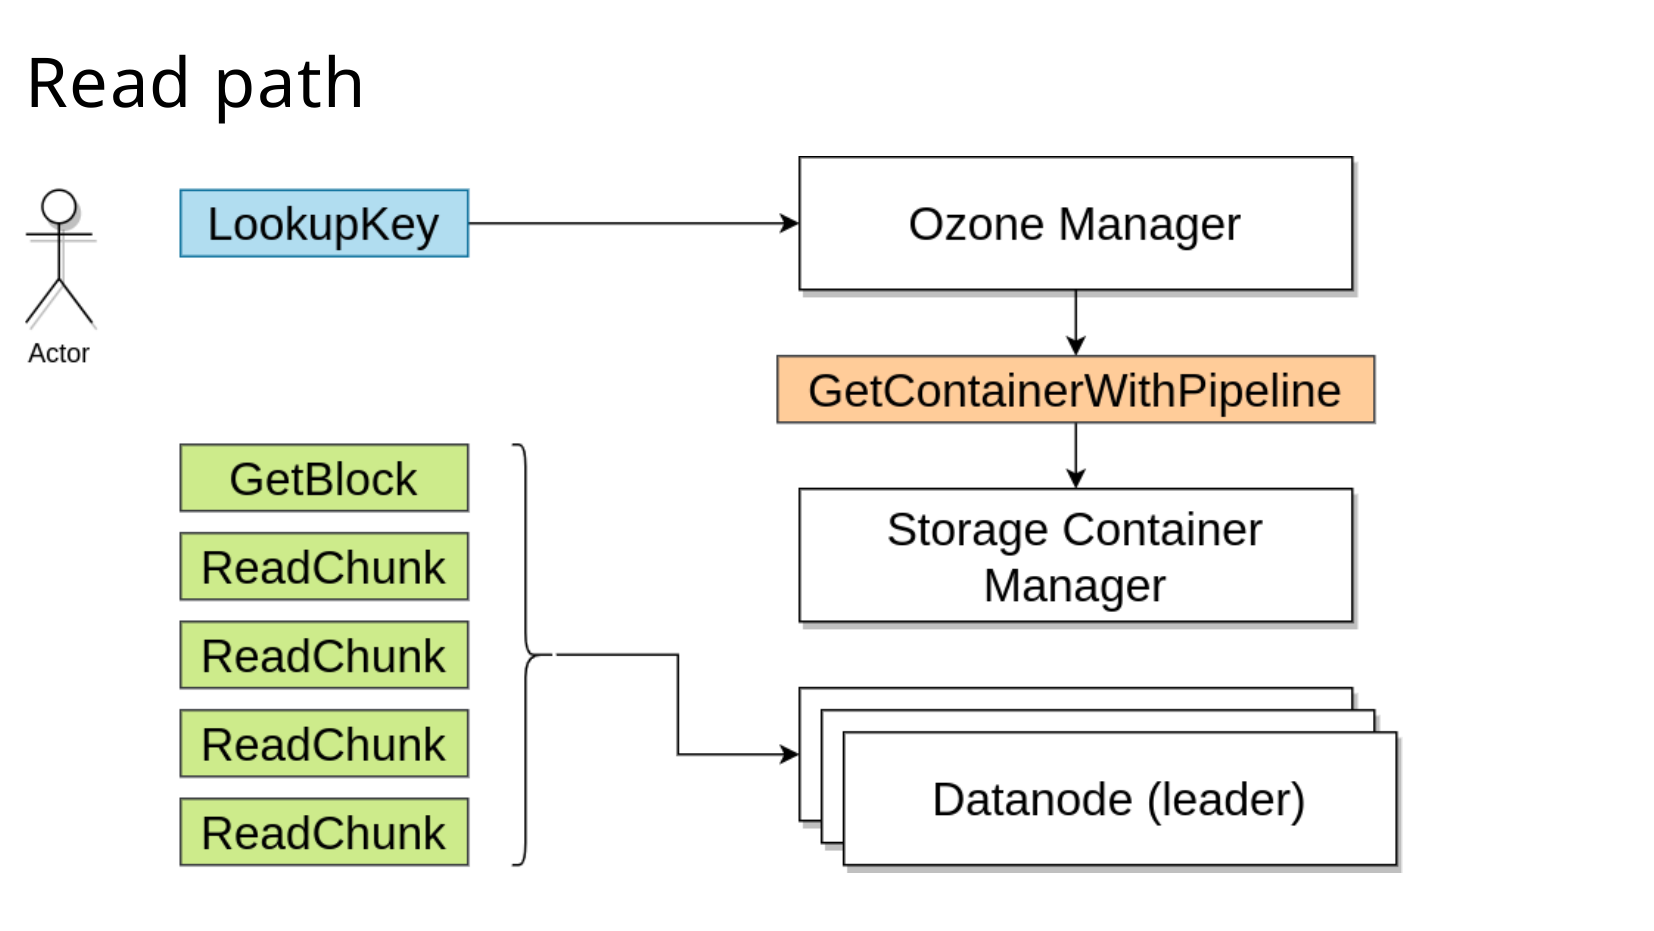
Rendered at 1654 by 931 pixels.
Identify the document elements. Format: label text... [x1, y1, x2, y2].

title Read path [25, 23, 1654, 140]
picture [25, 156, 1403, 873]
